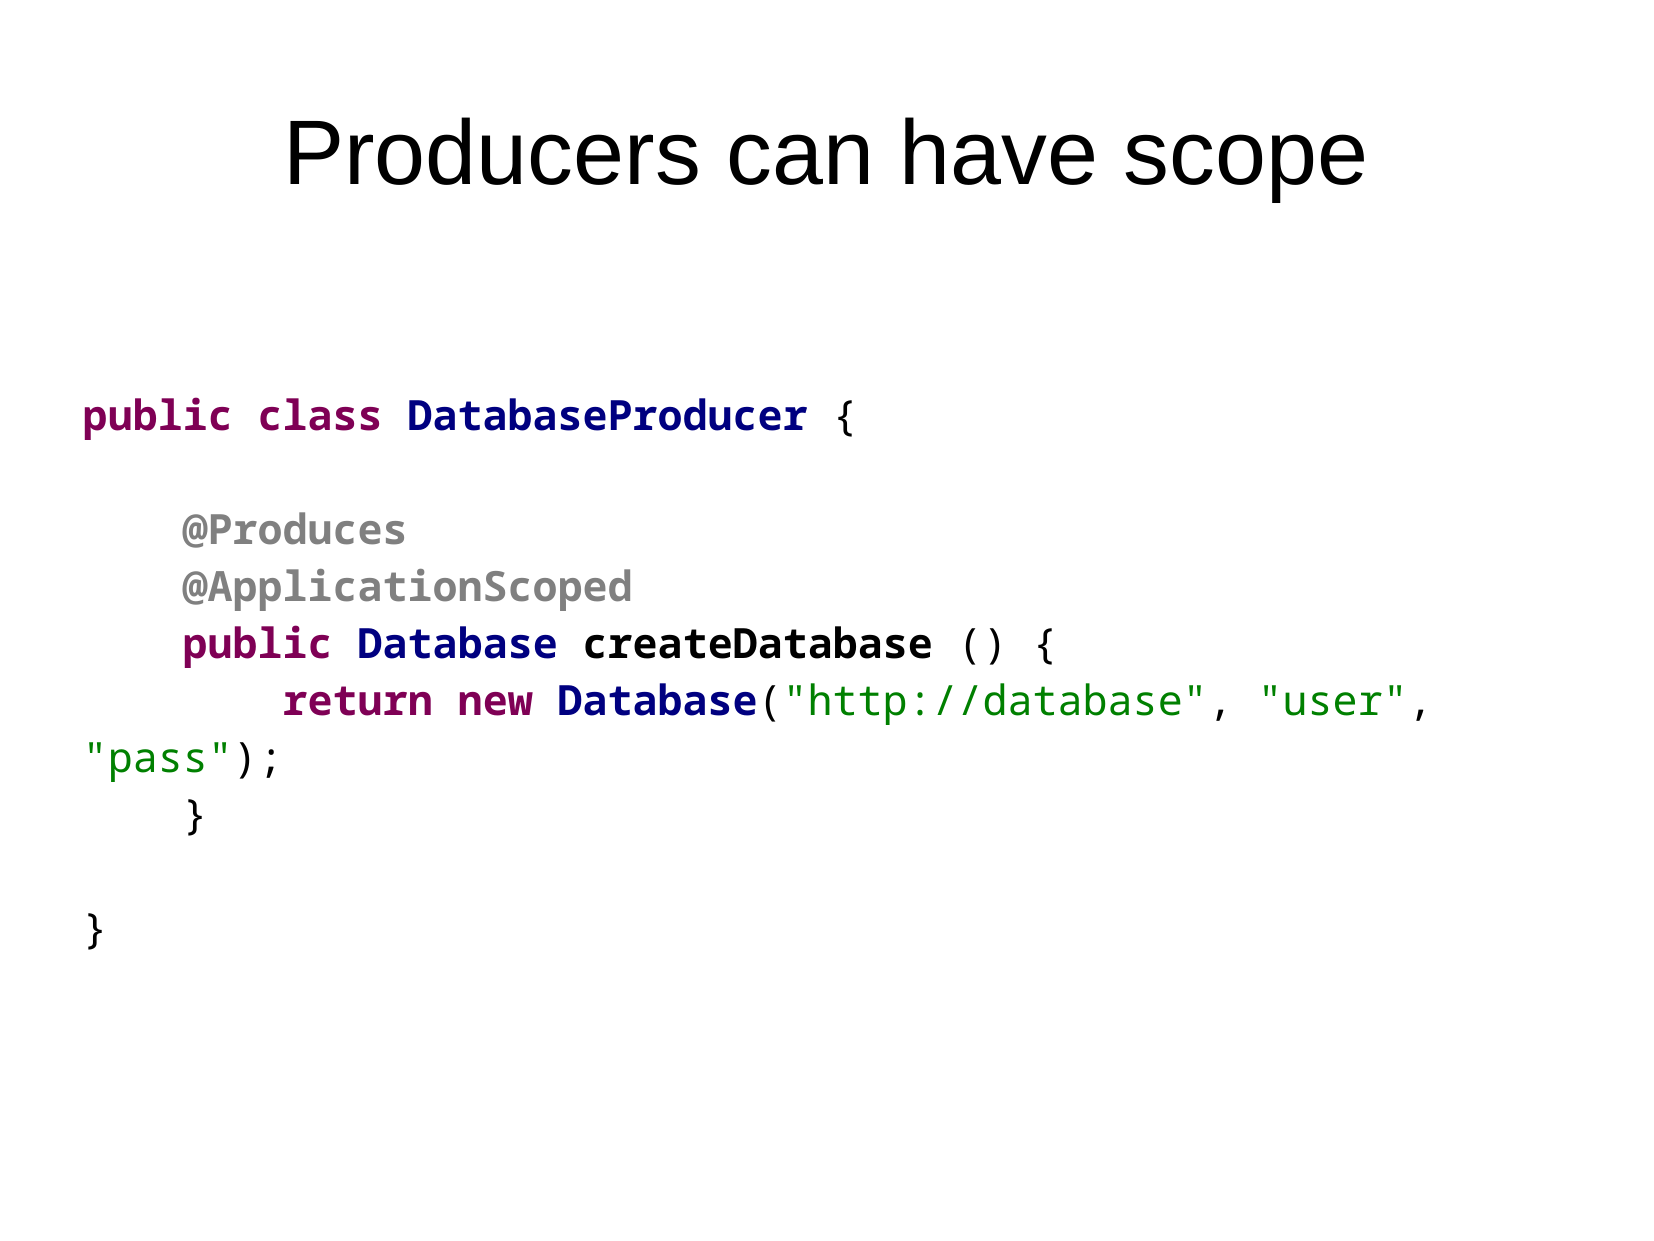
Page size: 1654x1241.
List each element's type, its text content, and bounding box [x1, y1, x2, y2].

list public class DatabaseProducer { @Produces @ApplicationScoped public Database createDatabase () { return new Database("http://database", "user", "pass"); } } [82, 290, 1571, 1109]
title Producers can have scope [82, 49, 1571, 257]
